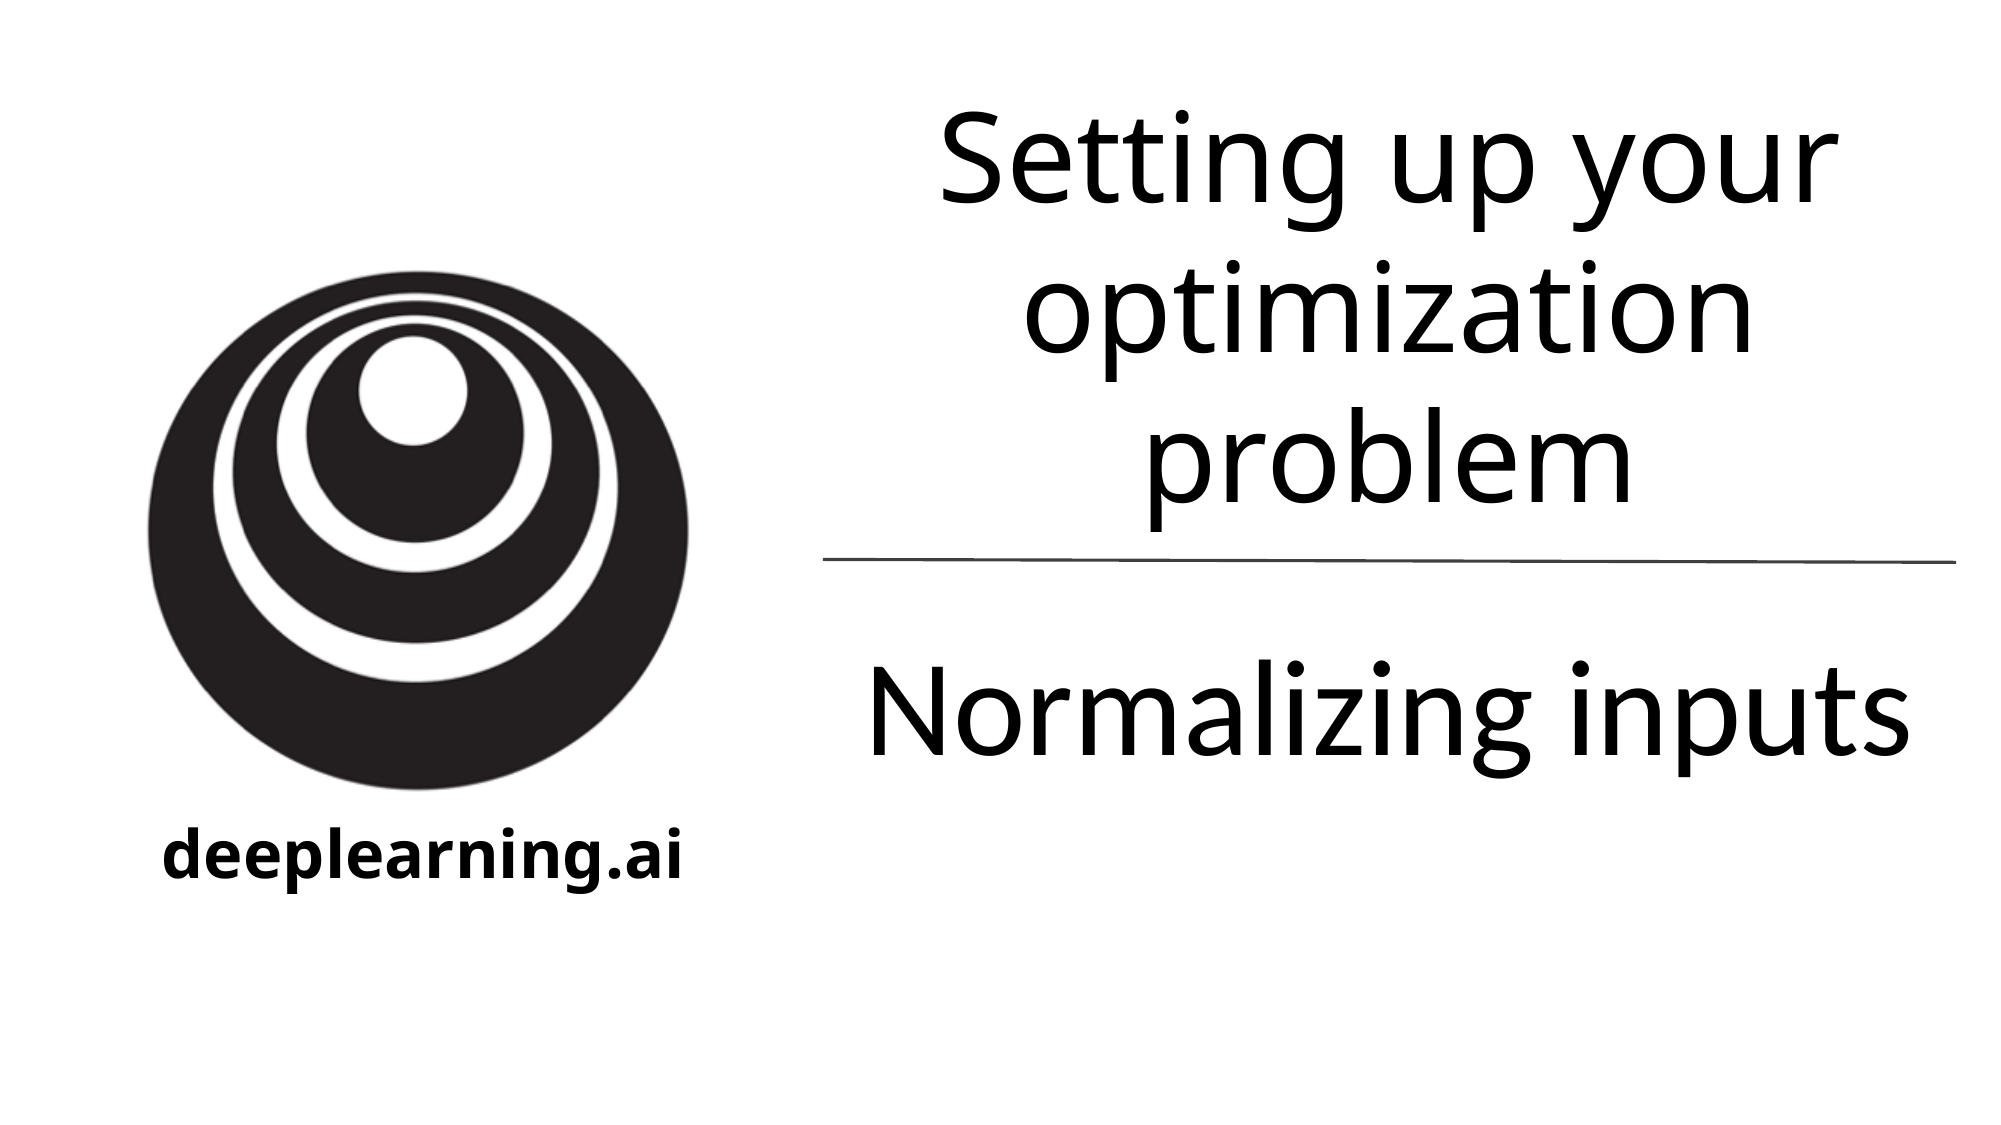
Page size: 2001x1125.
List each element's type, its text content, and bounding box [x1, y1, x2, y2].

text_box deeplearning.ai [56, 768, 790, 901]
picture [108, 234, 739, 768]
text_box Normalizing inputs [796, 610, 1982, 791]
title Setting up your optimization problem [829, 148, 1950, 536]
